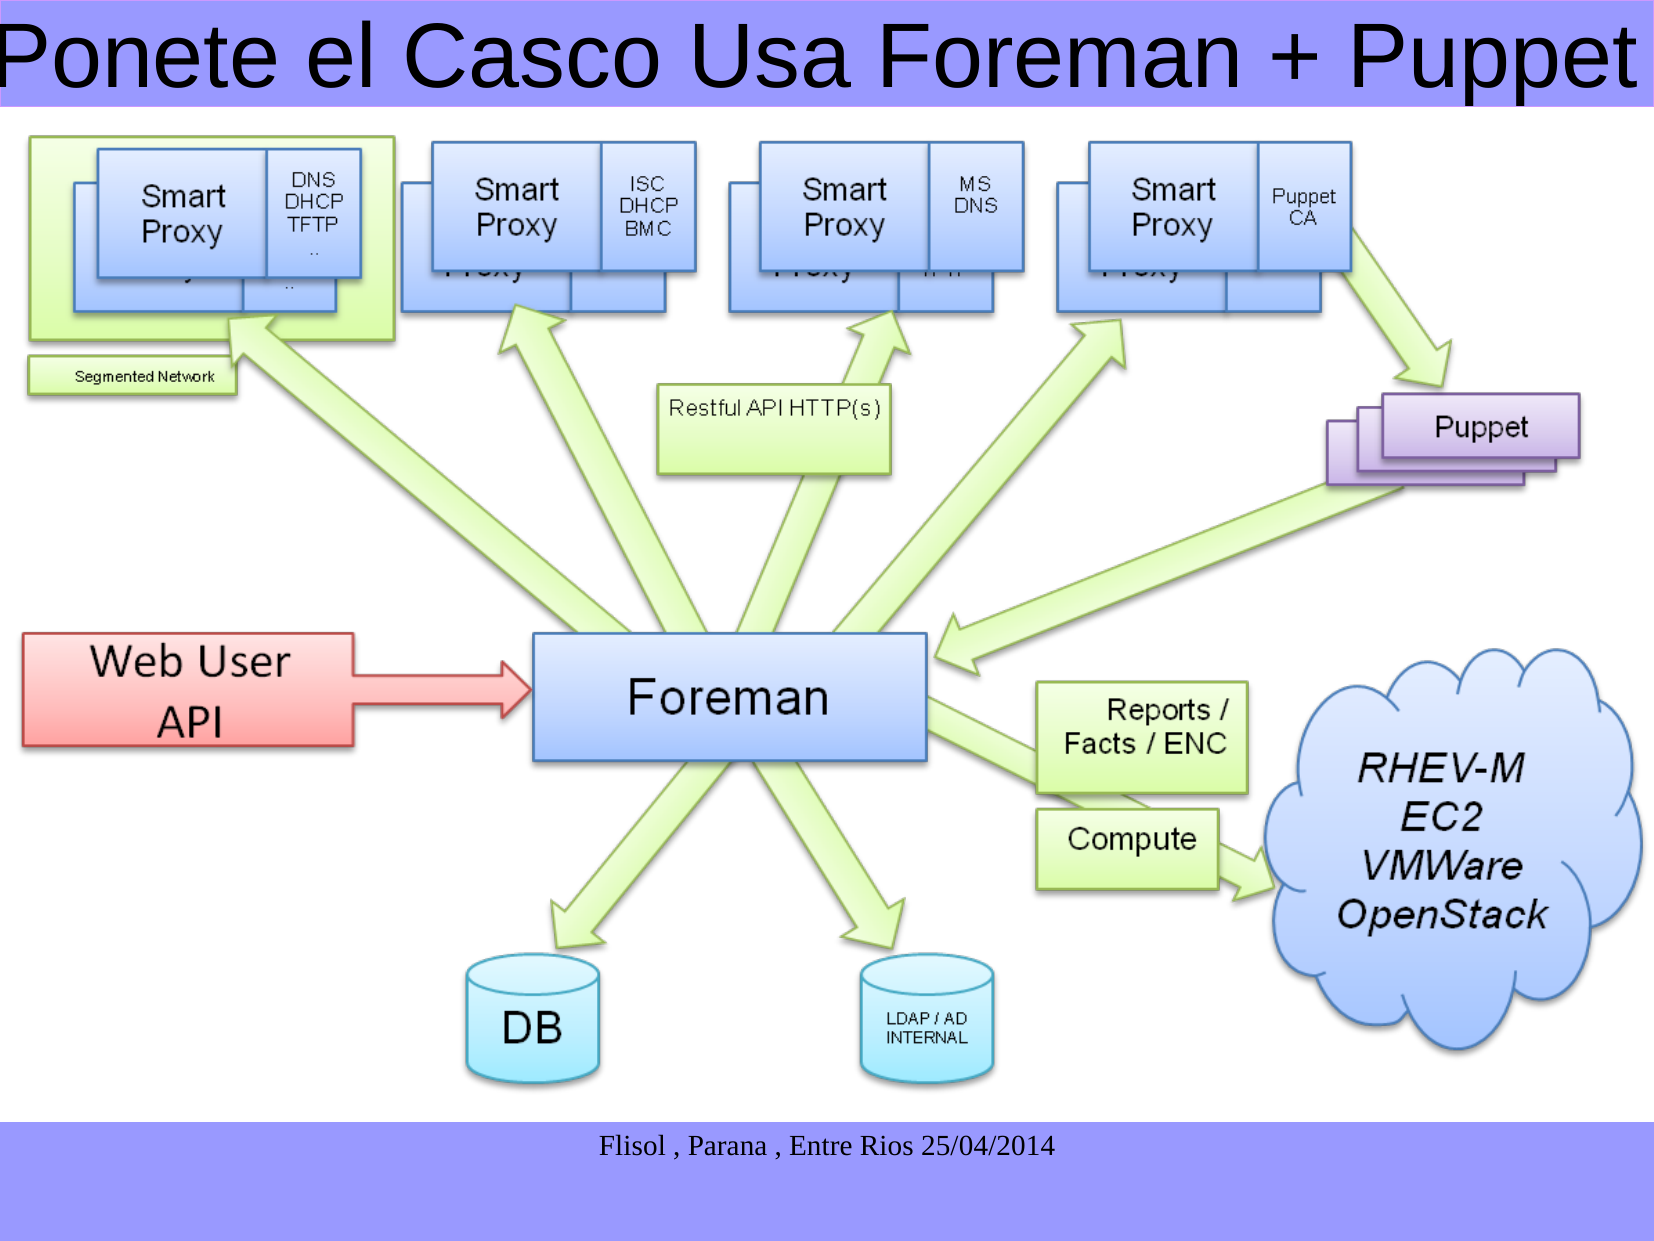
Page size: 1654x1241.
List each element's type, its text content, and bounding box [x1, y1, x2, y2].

title Ponete el Casco Usa Foreman + Puppet [0, 0, 1654, 160]
picture [11, 129, 1654, 1099]
